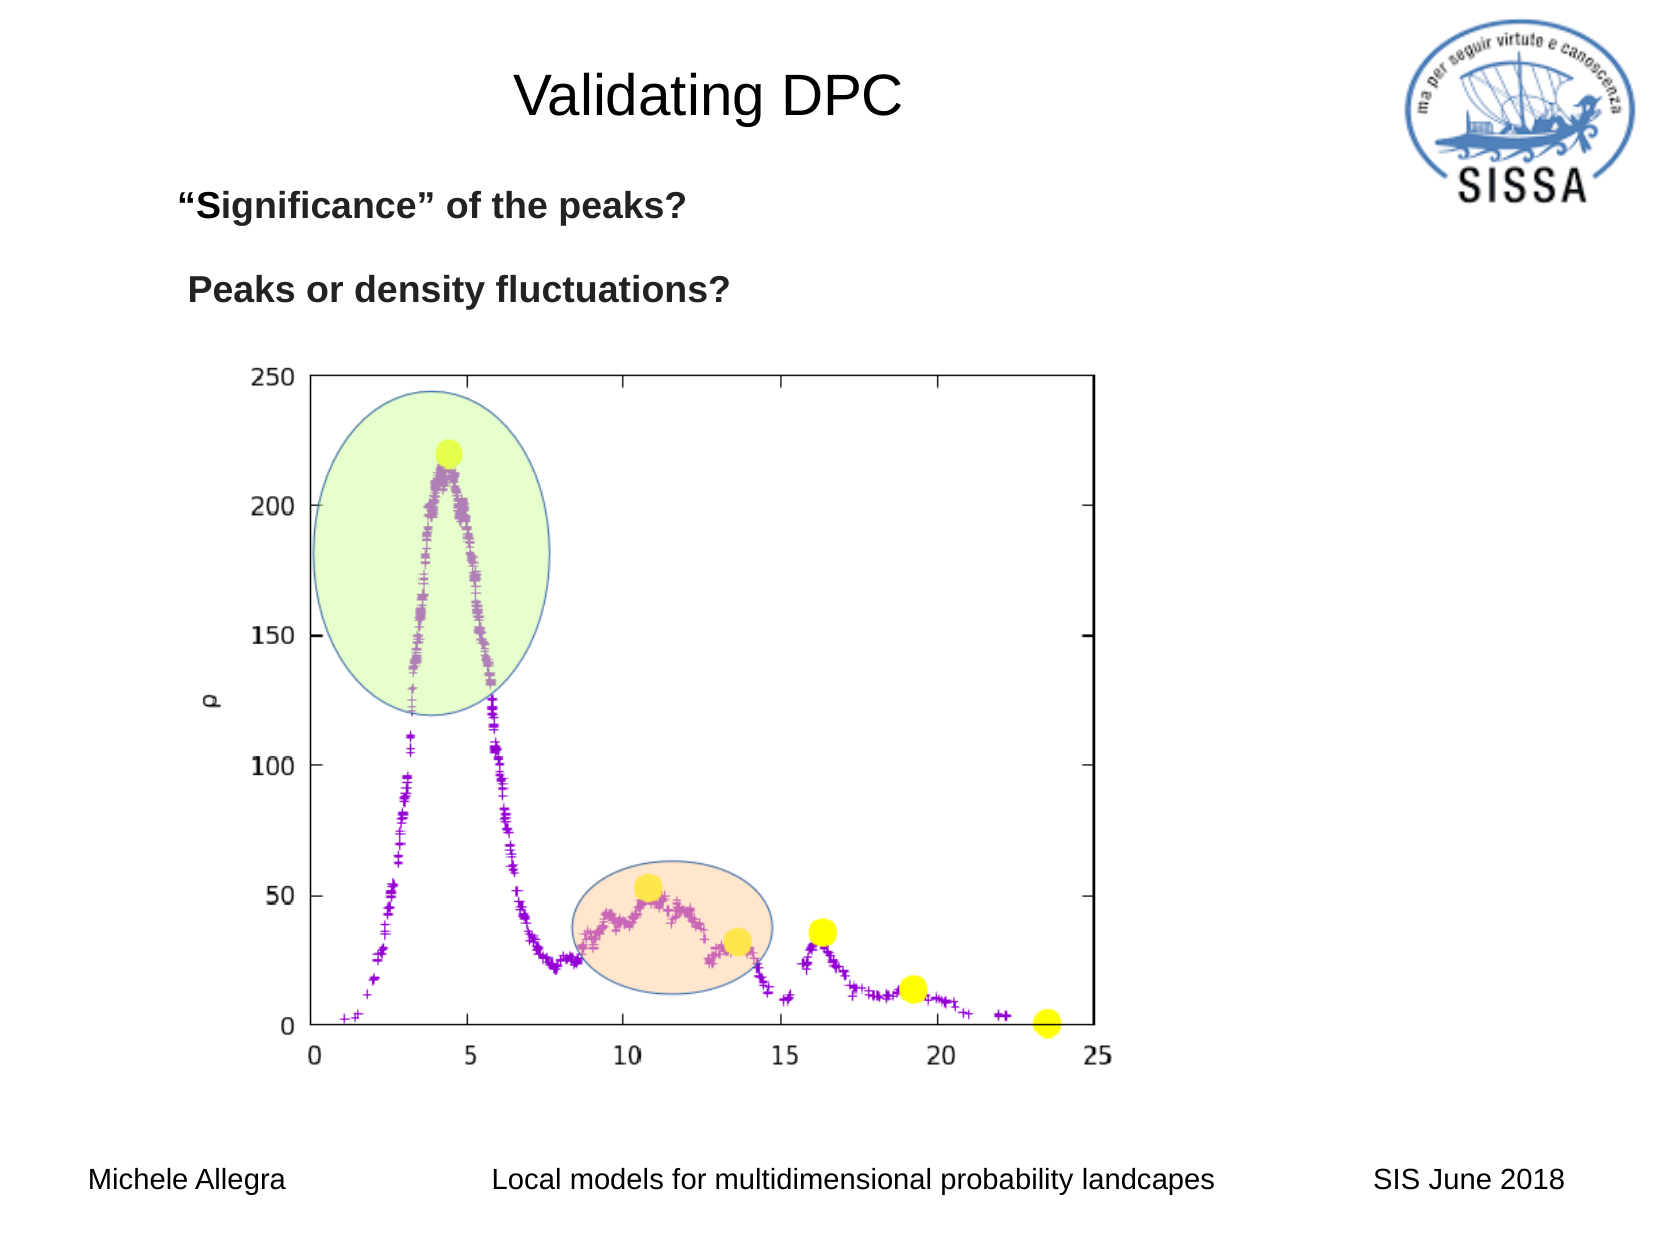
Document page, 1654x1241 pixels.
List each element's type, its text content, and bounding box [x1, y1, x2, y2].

picture [114, 314, 1217, 1158]
title Validating DPC [82, 44, 1335, 147]
title Michele Allegra Local models for multidimensional probability landcapes SIS June 2018 [82, 1141, 1571, 1217]
picture [1391, 16, 1652, 207]
subtitle “Significance” of the peaks? Peaks or density fluctuations? [141, 165, 1182, 314]
